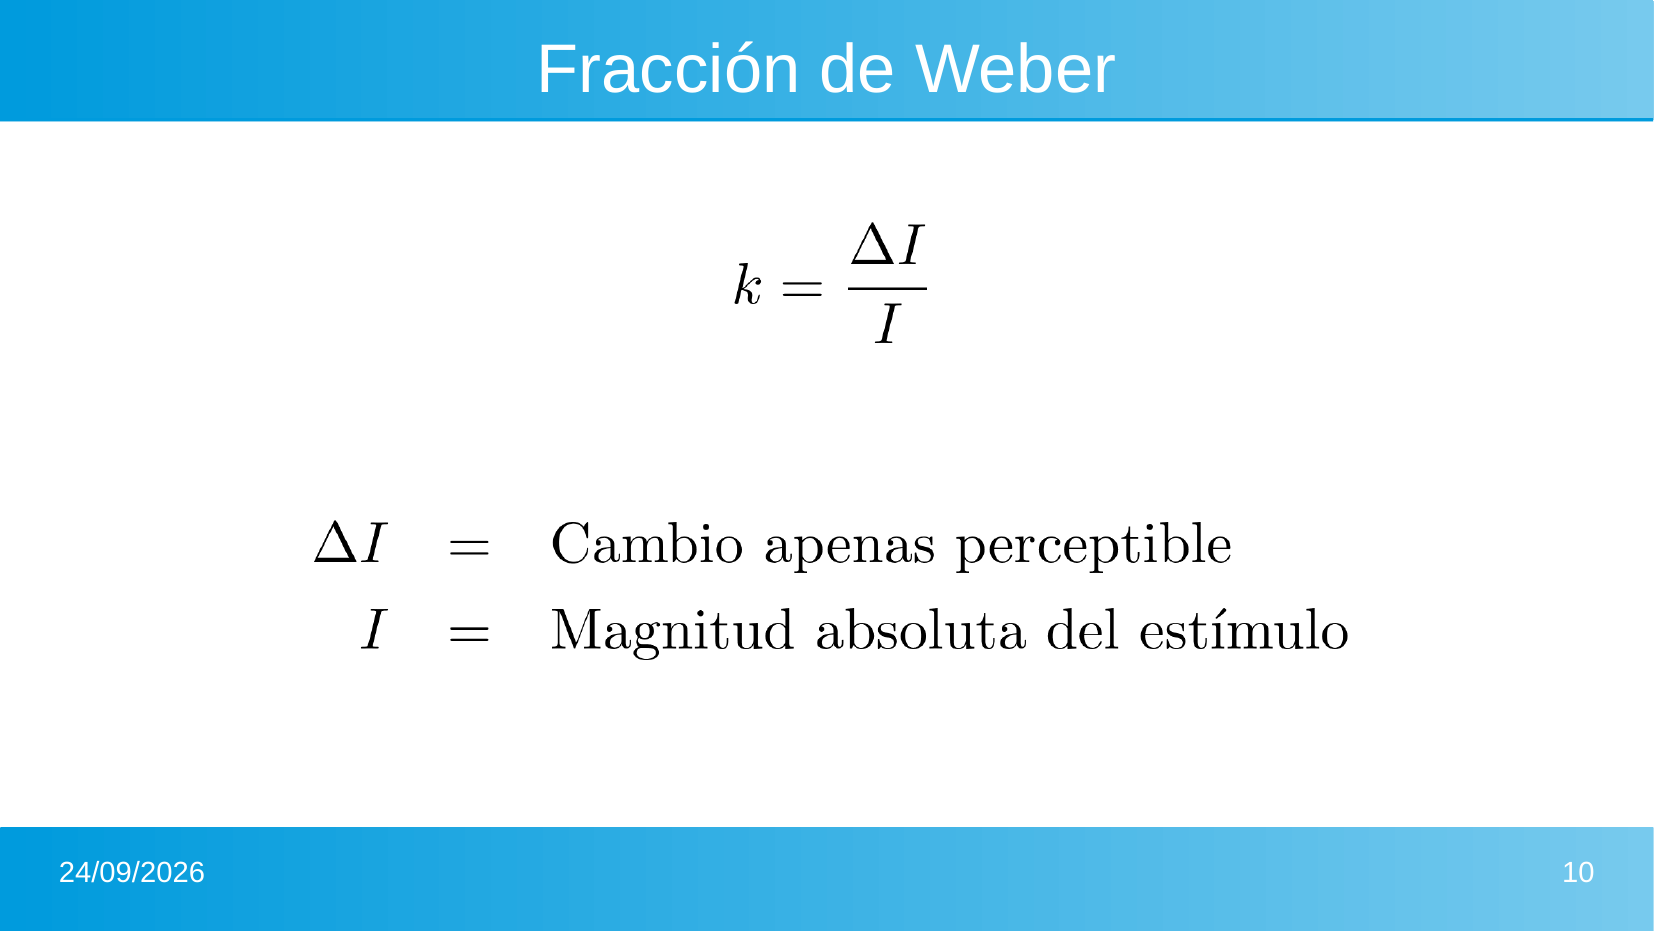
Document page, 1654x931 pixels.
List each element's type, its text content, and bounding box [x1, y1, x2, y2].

title Fracción de Weber [59, 29, 1595, 108]
picture [734, 222, 927, 344]
picture [313, 520, 1348, 660]
